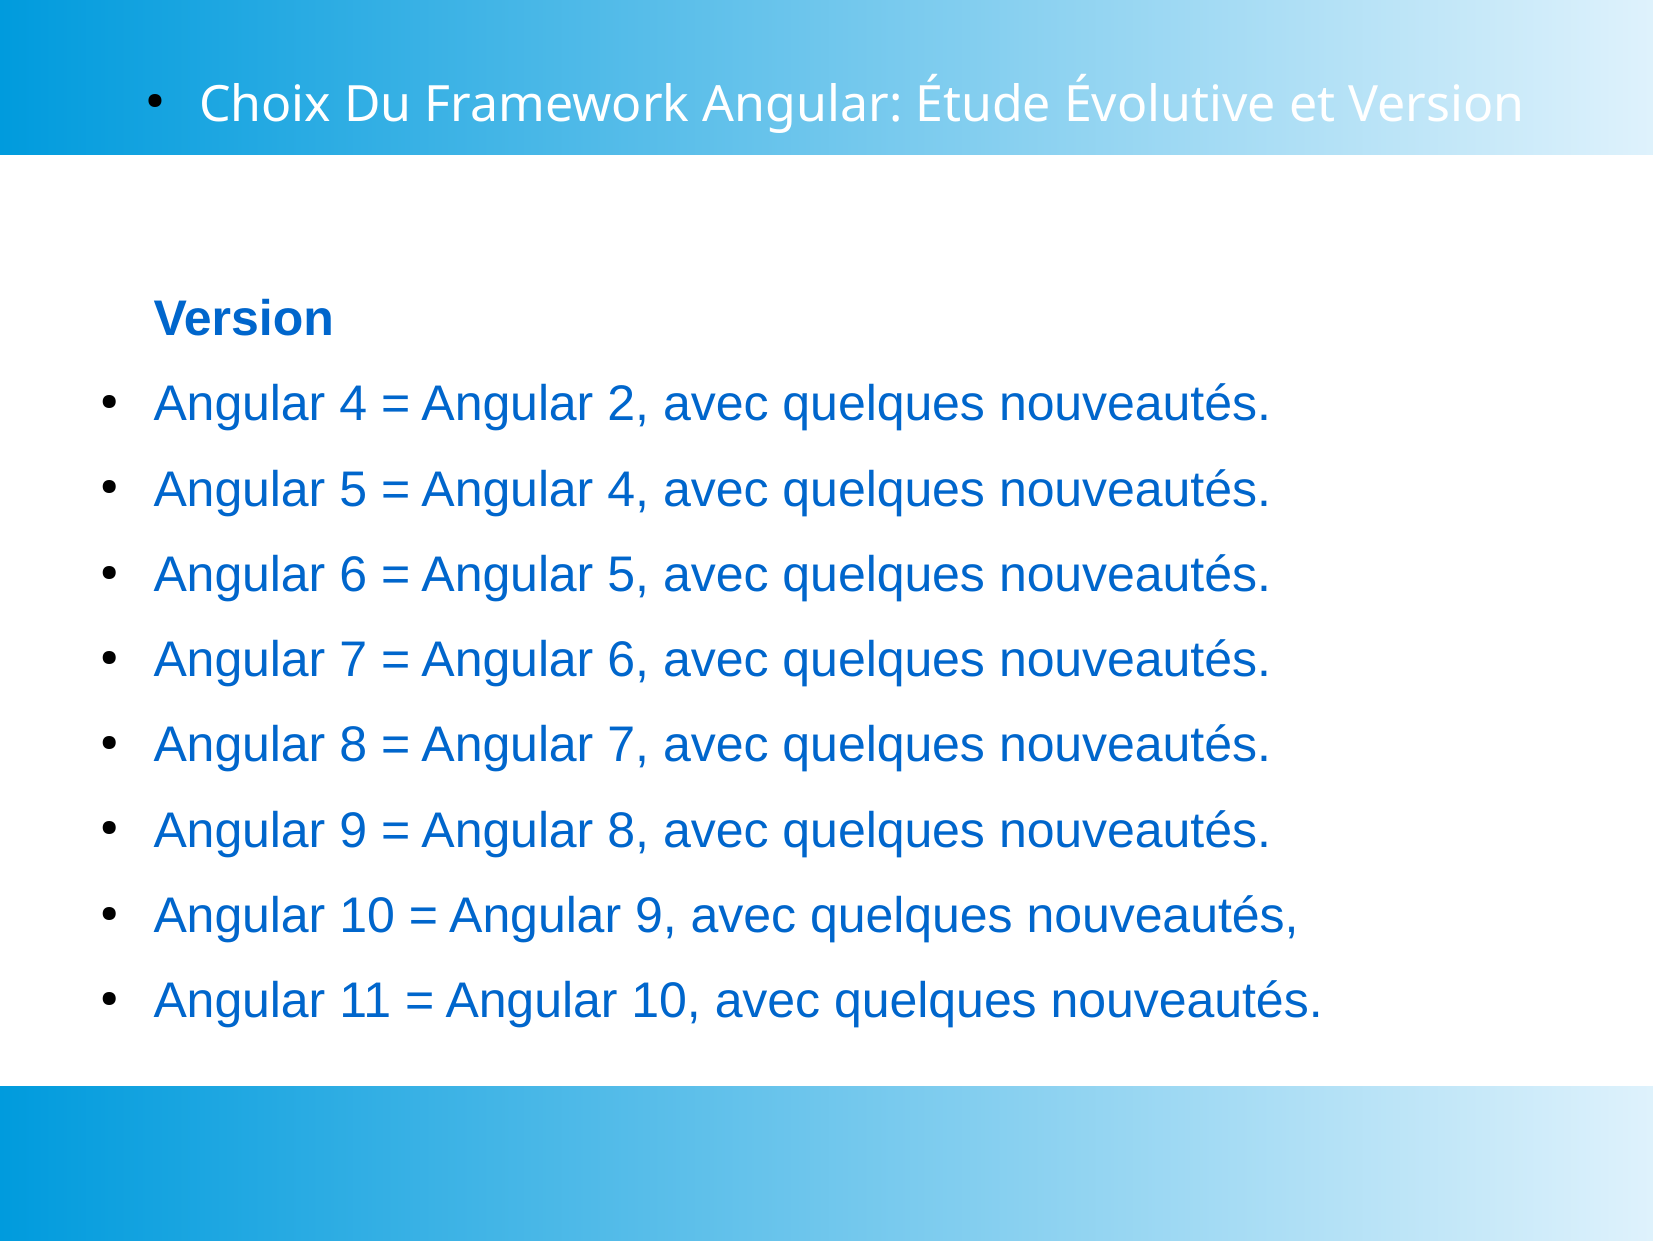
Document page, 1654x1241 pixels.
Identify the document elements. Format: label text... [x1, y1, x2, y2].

list Version Angular 4 = Angular 2, avec quelques nouveautés. Angular 5 = Angular 4, avec quelques nouveautés. Angular 6 = Angular 5, avec quelques nouveautés. Angular 7 = Angular 6, avec quelques nouveautés. Angular 8 = Angular 7, avec quelques nouveautés. Angular 9 = Angular 8, avec quelques nouveautés. Angular 10 = Angular 9, avec quelques nouveautés, Angular 11 = Angular 10, avec quelques nouveautés. [82, 290, 1571, 1010]
title Choix Du Framework Angular: Étude Évolutive et Version [82, 49, 1571, 155]
